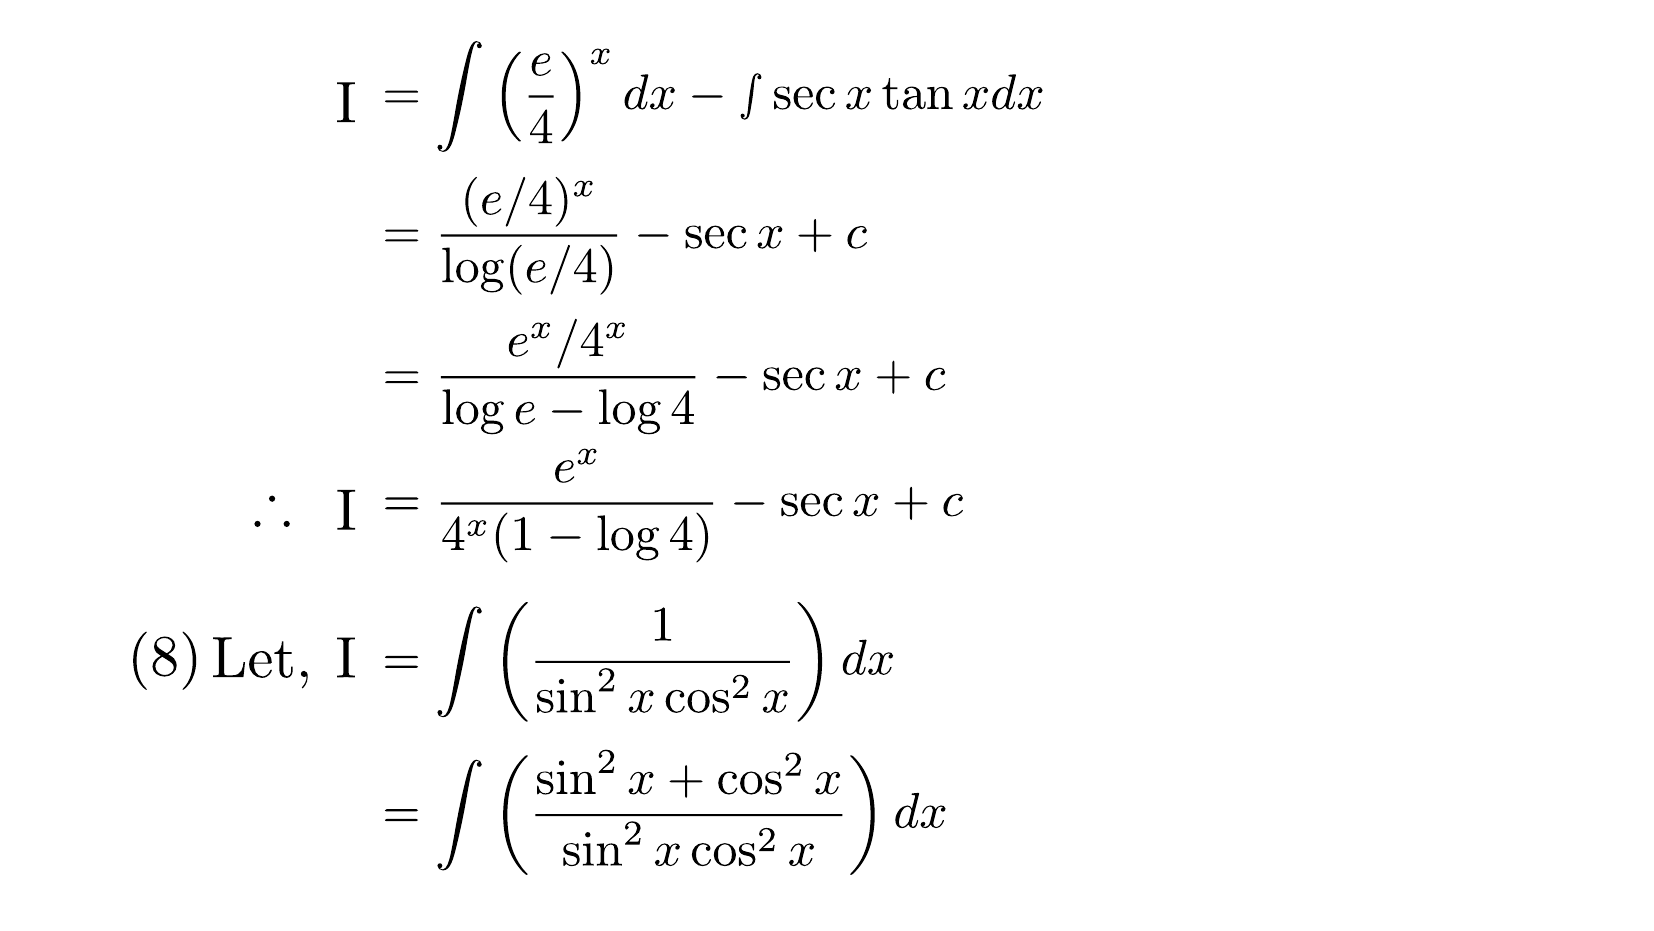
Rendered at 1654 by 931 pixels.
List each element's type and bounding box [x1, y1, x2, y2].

text_box [384, 602, 894, 722]
text_box [337, 489, 356, 530]
text_box [384, 318, 946, 435]
text_box [337, 82, 355, 123]
text_box [384, 749, 946, 875]
text_box [384, 176, 867, 295]
text_box [384, 41, 1043, 152]
text_box [337, 637, 355, 678]
text_box [130, 631, 197, 690]
title [35, 31, 1607, 880]
text_box [213, 637, 308, 689]
text_box [254, 495, 290, 528]
text_box [384, 448, 963, 563]
